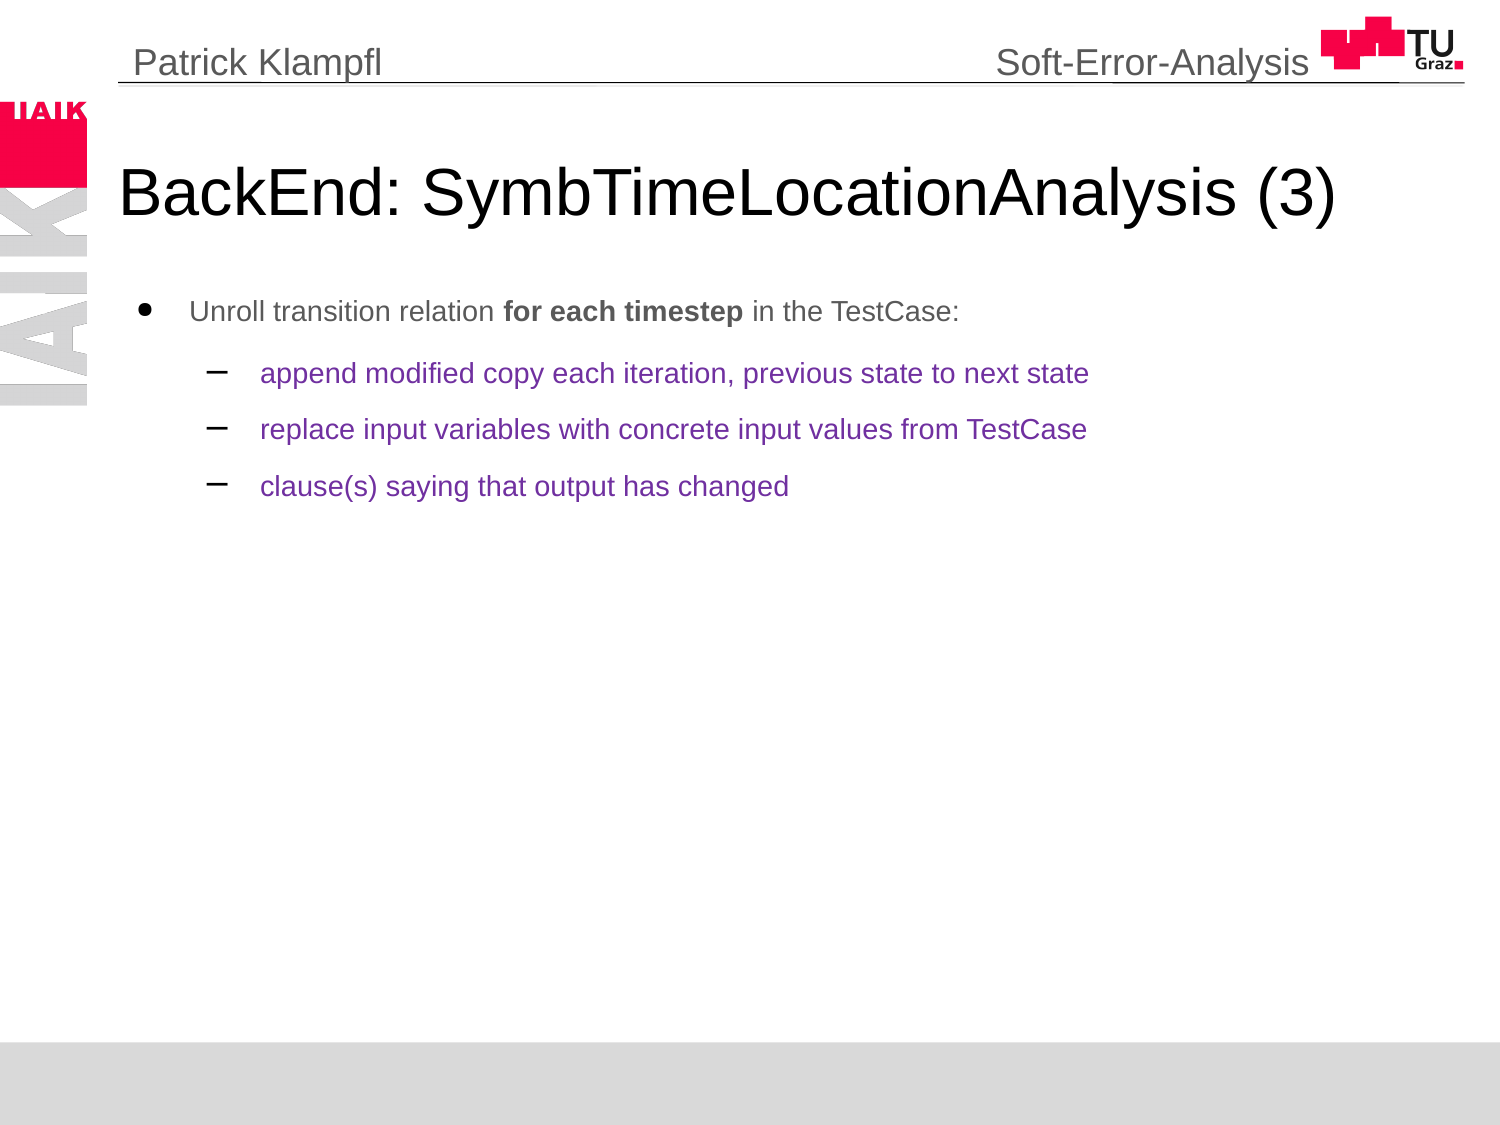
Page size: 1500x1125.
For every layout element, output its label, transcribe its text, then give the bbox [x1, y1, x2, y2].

picture [0, 1, 87, 406]
picture [1318, 12, 1466, 73]
list Unroll transition relation for each timestep in the TestCase: append modified copy each iteration, previous state to next state replace input variables with concrete input values from TestCase clause(s) saying that output has changed [118, 295, 1469, 1038]
title BackEnd: SymbTimeLocationAnalysis (3) [118, 98, 1469, 287]
